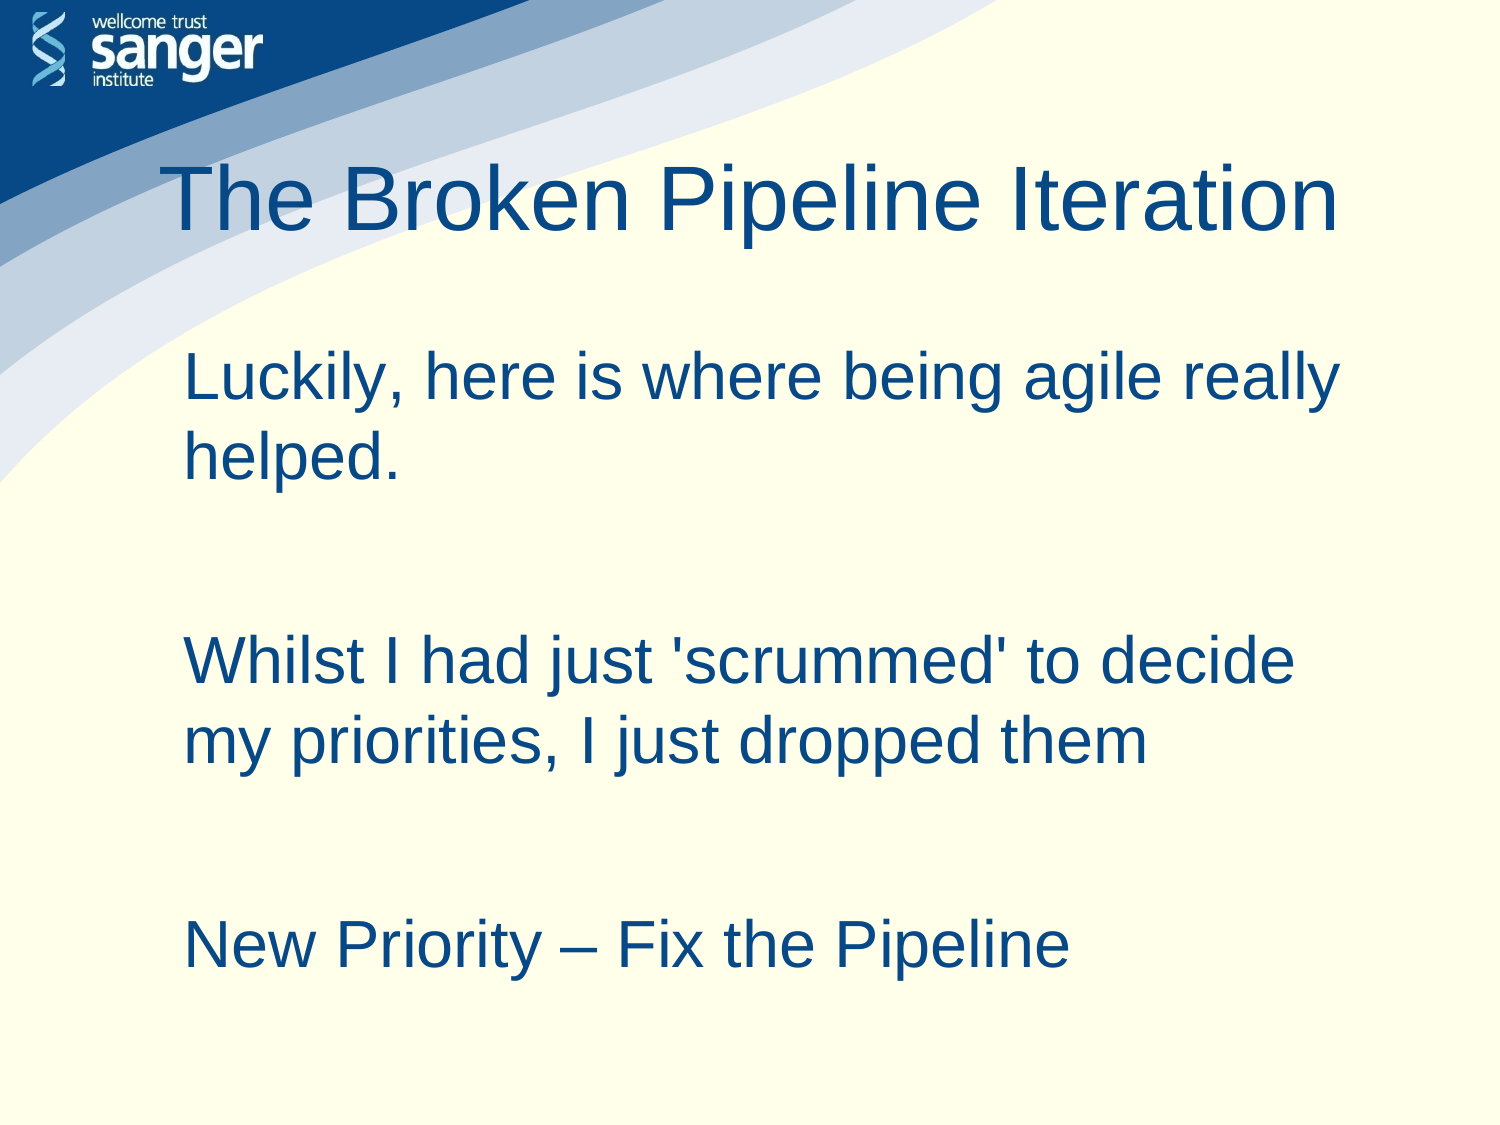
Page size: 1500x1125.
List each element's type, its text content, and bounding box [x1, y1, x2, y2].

title The Broken Pipeline Iteration [112, 75, 1388, 312]
picture [12, 12, 263, 86]
list Luckily, here is where being agile really helped. Whilst I had just 'scrummed' to decide my priorities, I just dropped them New Priority – Fix the Pipeline [112, 324, 1388, 1001]
